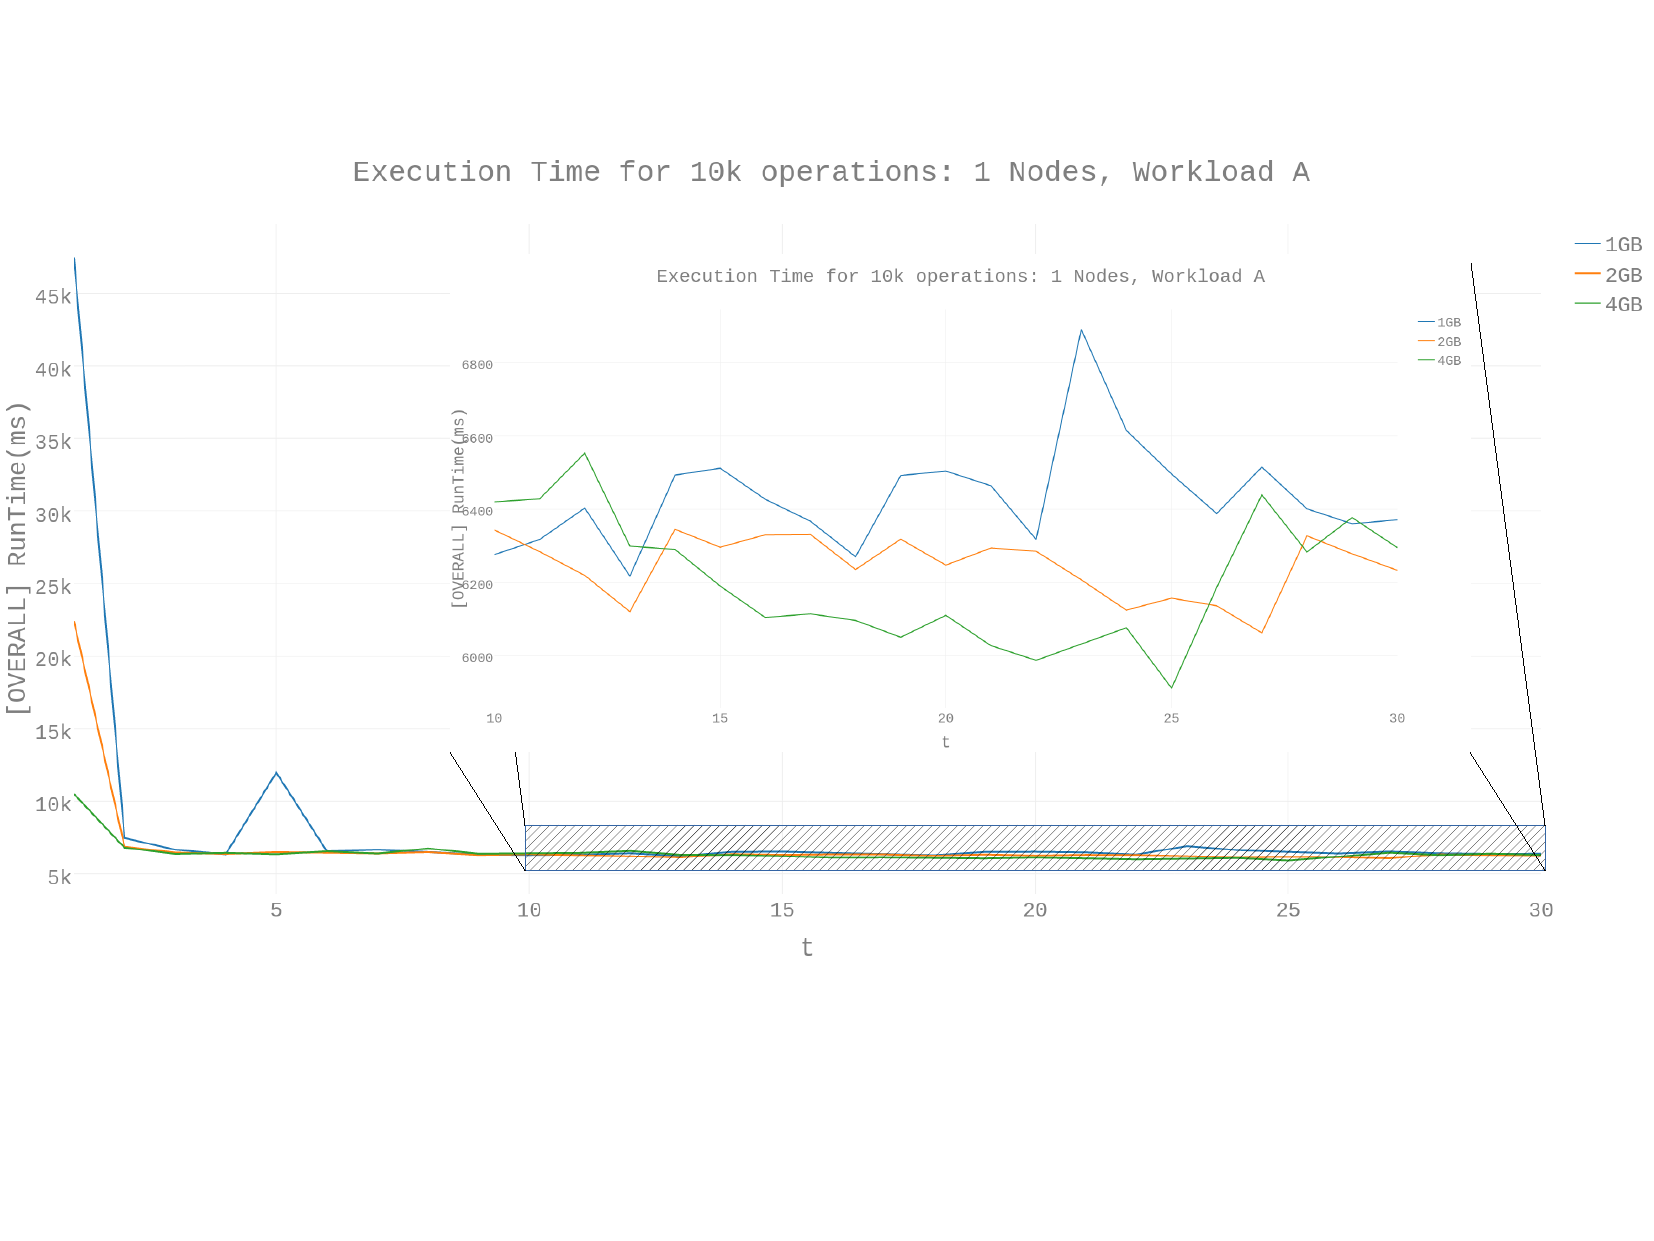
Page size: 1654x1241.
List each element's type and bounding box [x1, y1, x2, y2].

text_box [525, 825, 1546, 871]
picture [4, 137, 1654, 963]
